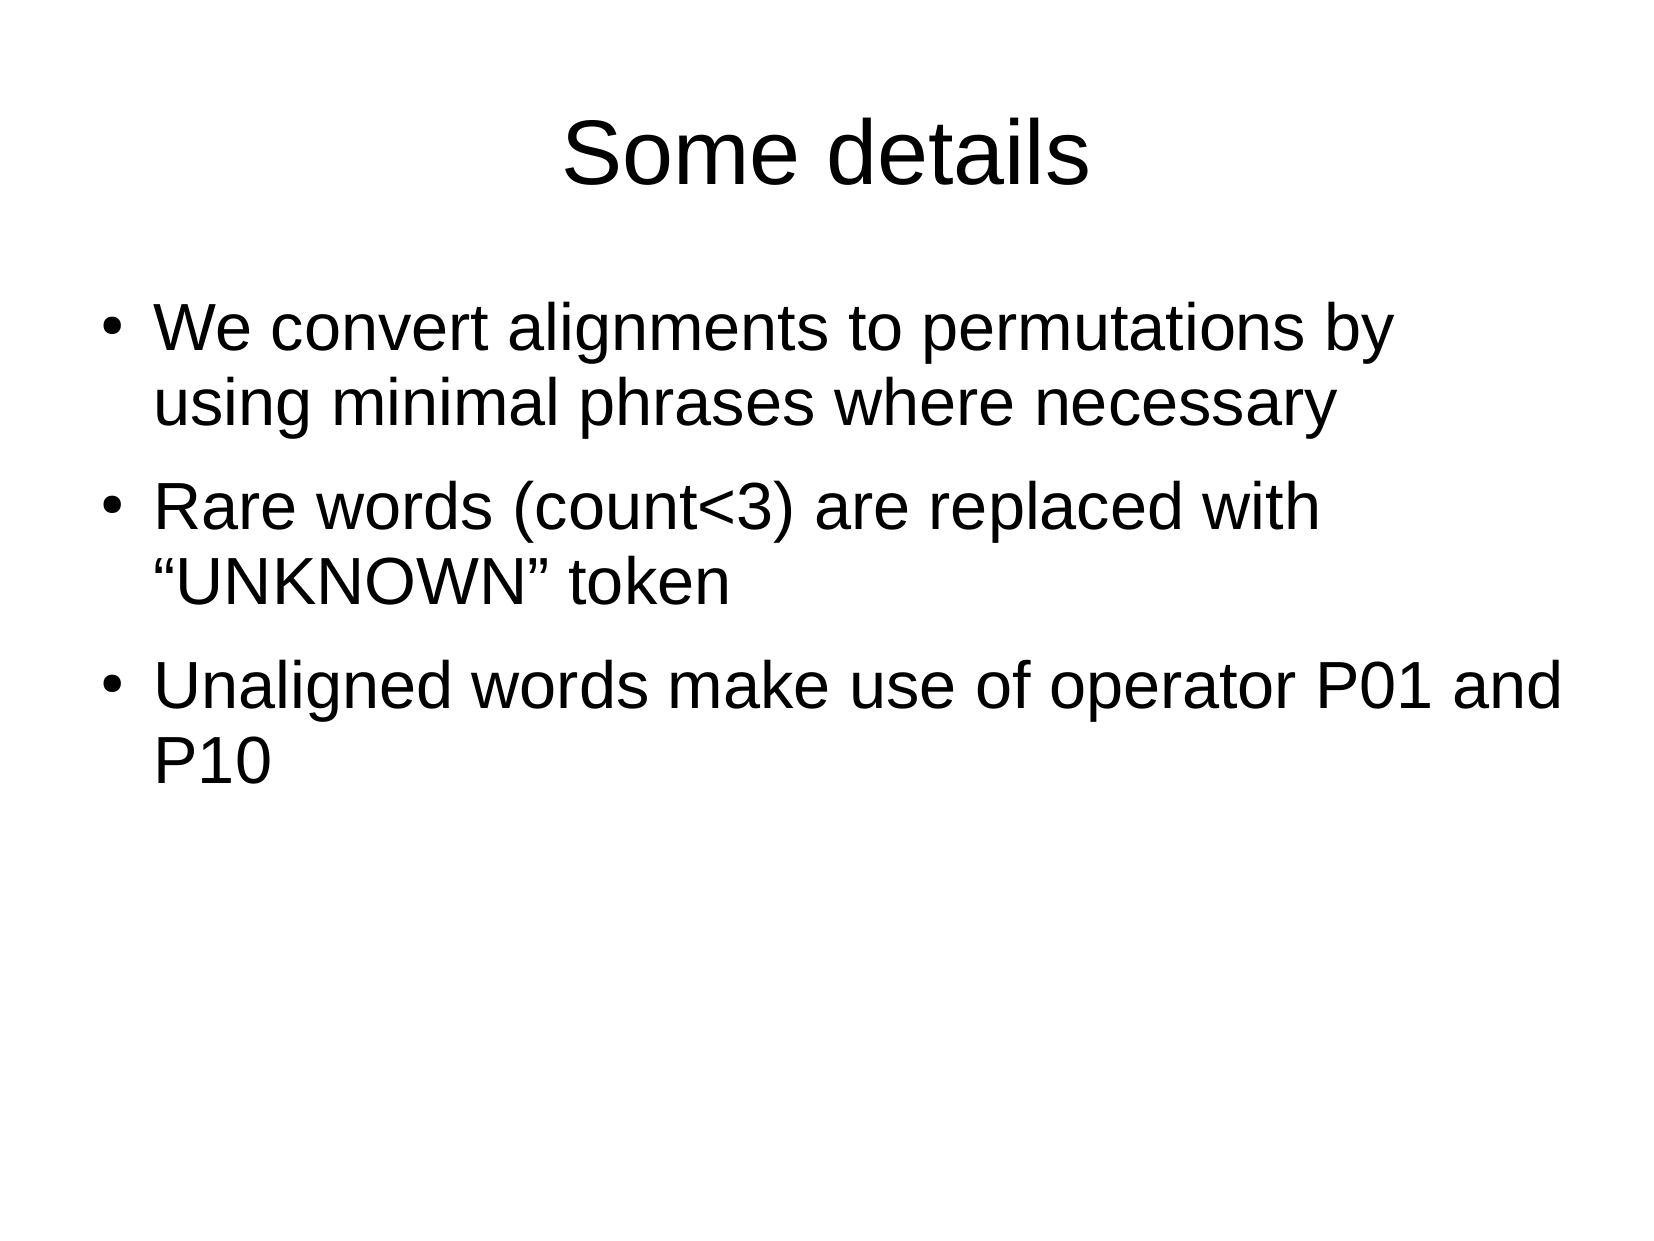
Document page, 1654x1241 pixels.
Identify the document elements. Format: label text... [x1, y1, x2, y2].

title Some details [82, 49, 1571, 257]
list We convert alignments to permutations by using minimal phrases where necessary Rare words (count<3) are replaced with “UNKNOWN” token Unaligned words make use of operator P01 and P10 [82, 290, 1571, 1010]
